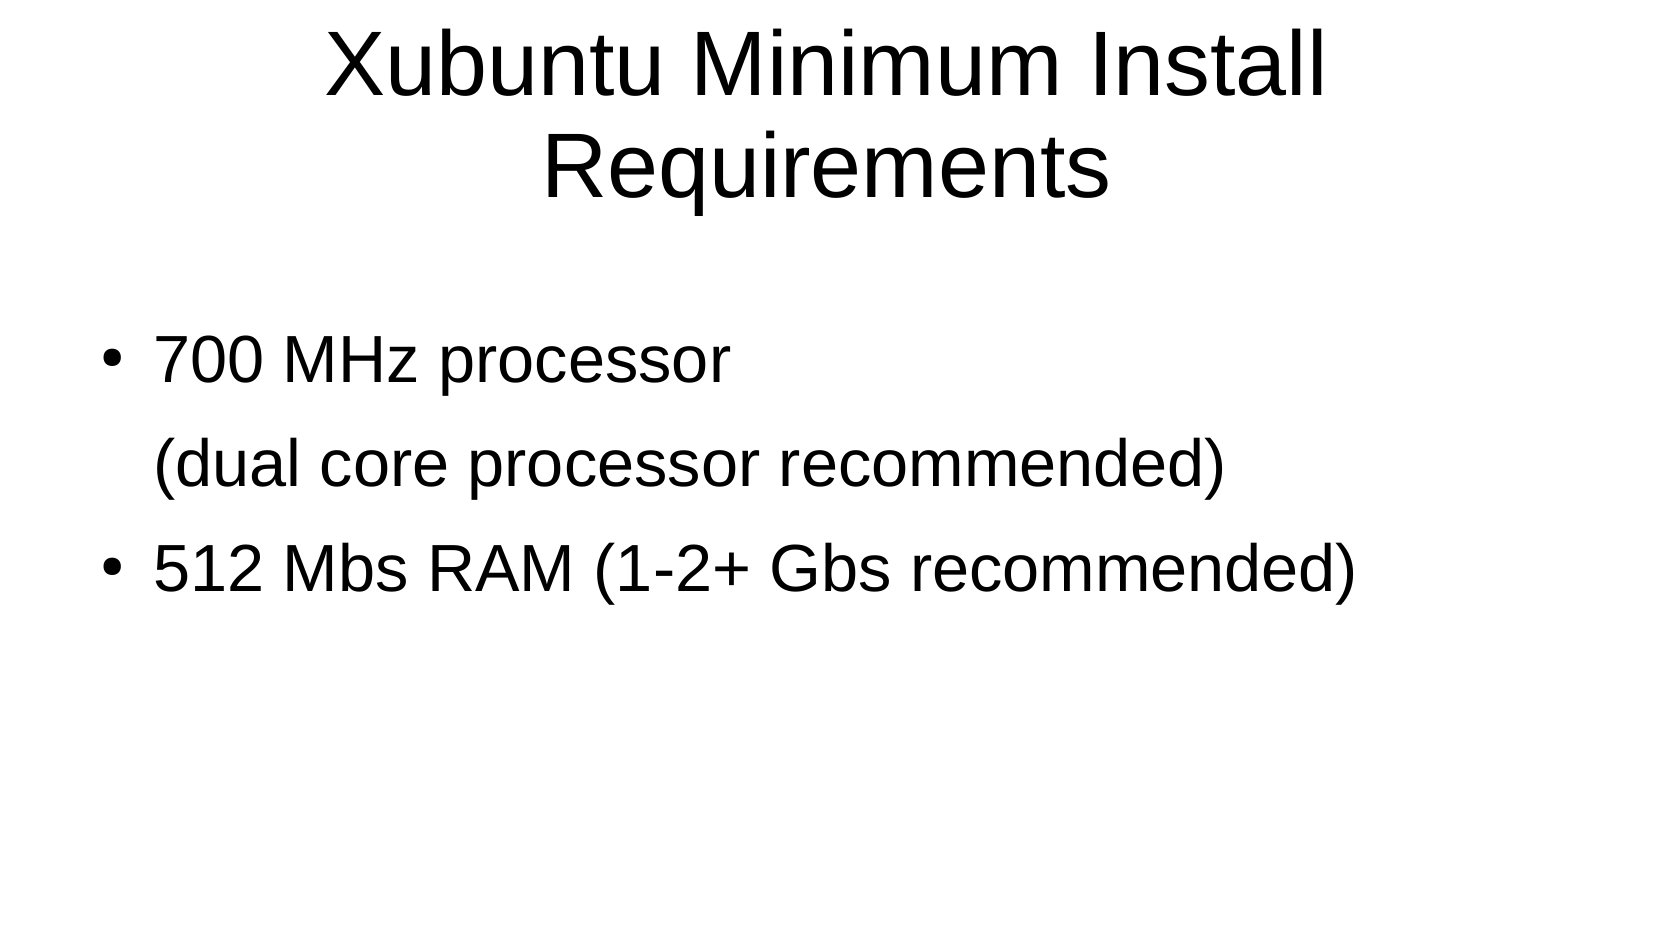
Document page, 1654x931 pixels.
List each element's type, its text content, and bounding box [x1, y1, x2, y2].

title Xubuntu Minimum Install Requirements [82, 12, 1571, 217]
list 700 MHz processor (dual core processor recommended) 512 Mbs RAM (1-2+ Gbs recommended) [82, 217, 1571, 758]
